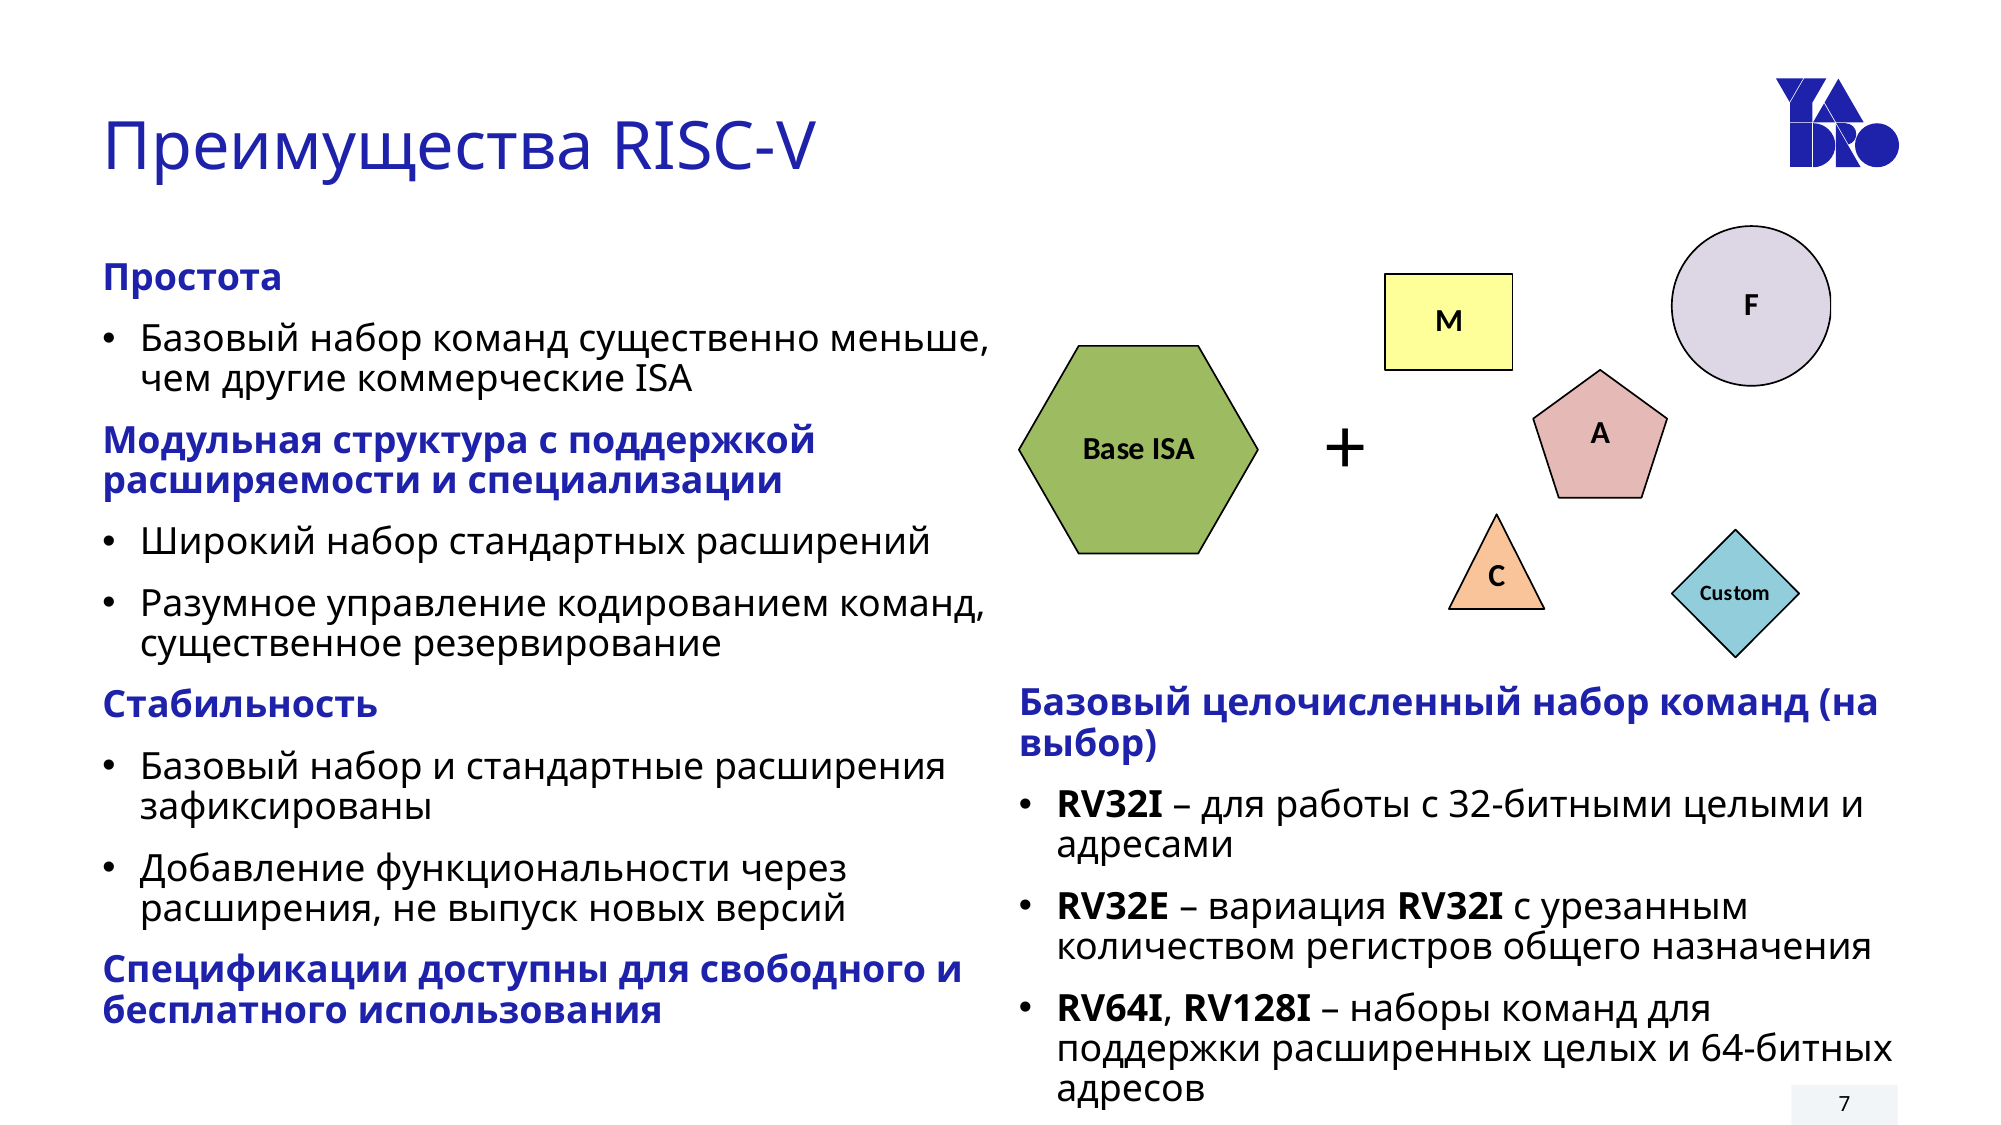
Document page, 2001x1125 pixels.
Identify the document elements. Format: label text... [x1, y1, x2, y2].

picture [1015, 222, 1832, 659]
text_box Базовый целочисленный набор команд (на выбор) RV32I – для работы с 32-битными целыми и адресами RV32E – вариация RV32I с урезанным количеством регистров общего назначения RV64I, RV128I – наборы команд для поддержки расширенных целых и 64-битных адресов [1018, 683, 1917, 1050]
title Преимущества RISC-V [102, 109, 1646, 205]
list Простота Базовый набор команд существенно меньше, чем другие коммерческие ISA Модульная структура с поддержкой расширяемости и специализации Широкий набор стандартных расширений Разумное управление кодированием команд, существенное резервирование Стабильность Базовый набор и стандартные расширения зафиксированы Добавление функциональности через расширения, не выпуск новых версий Спецификации доступны для свободного и бесплатного использования [102, 257, 1000, 1050]
